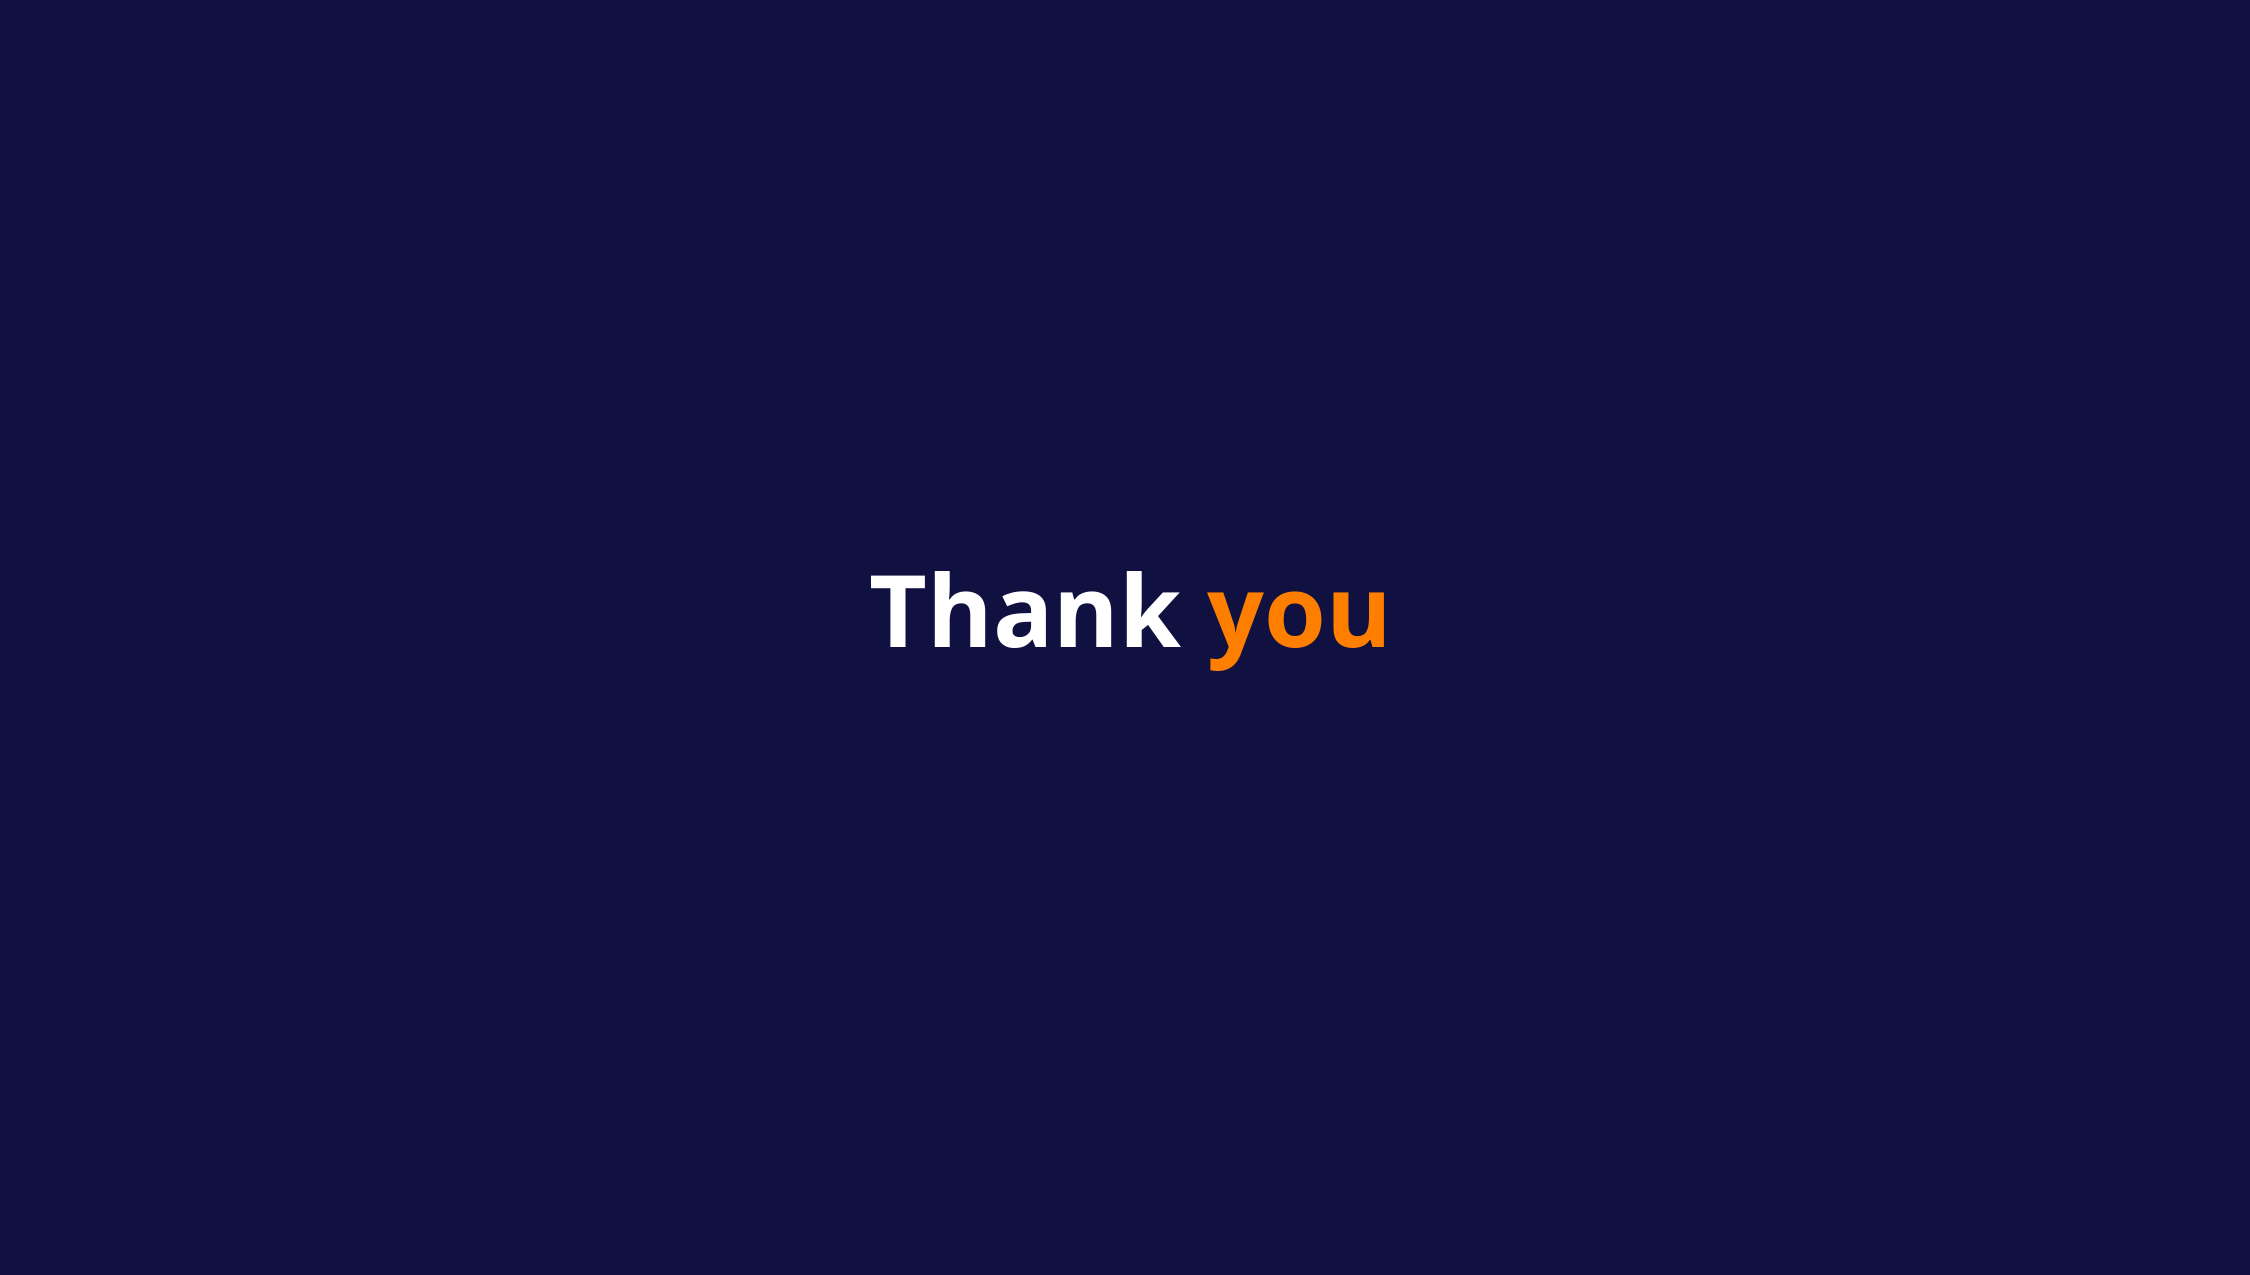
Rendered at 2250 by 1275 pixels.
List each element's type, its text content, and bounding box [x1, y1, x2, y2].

text_box Thank you [855, 532, 1411, 661]
